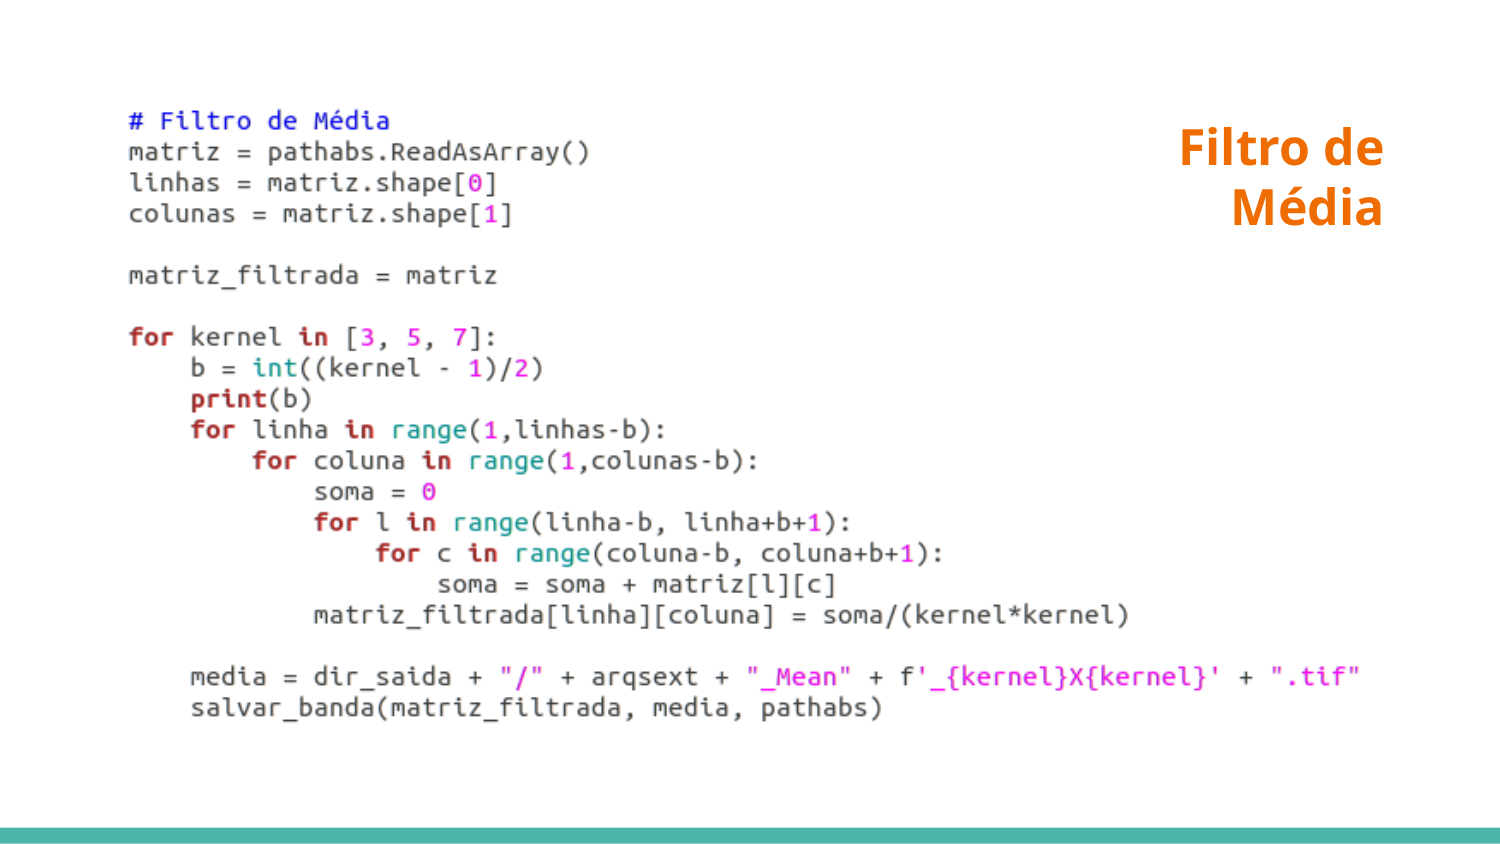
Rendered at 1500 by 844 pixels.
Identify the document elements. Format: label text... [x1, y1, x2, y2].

picture [100, 99, 1400, 744]
title Filtro de Média [1057, 99, 1400, 182]
